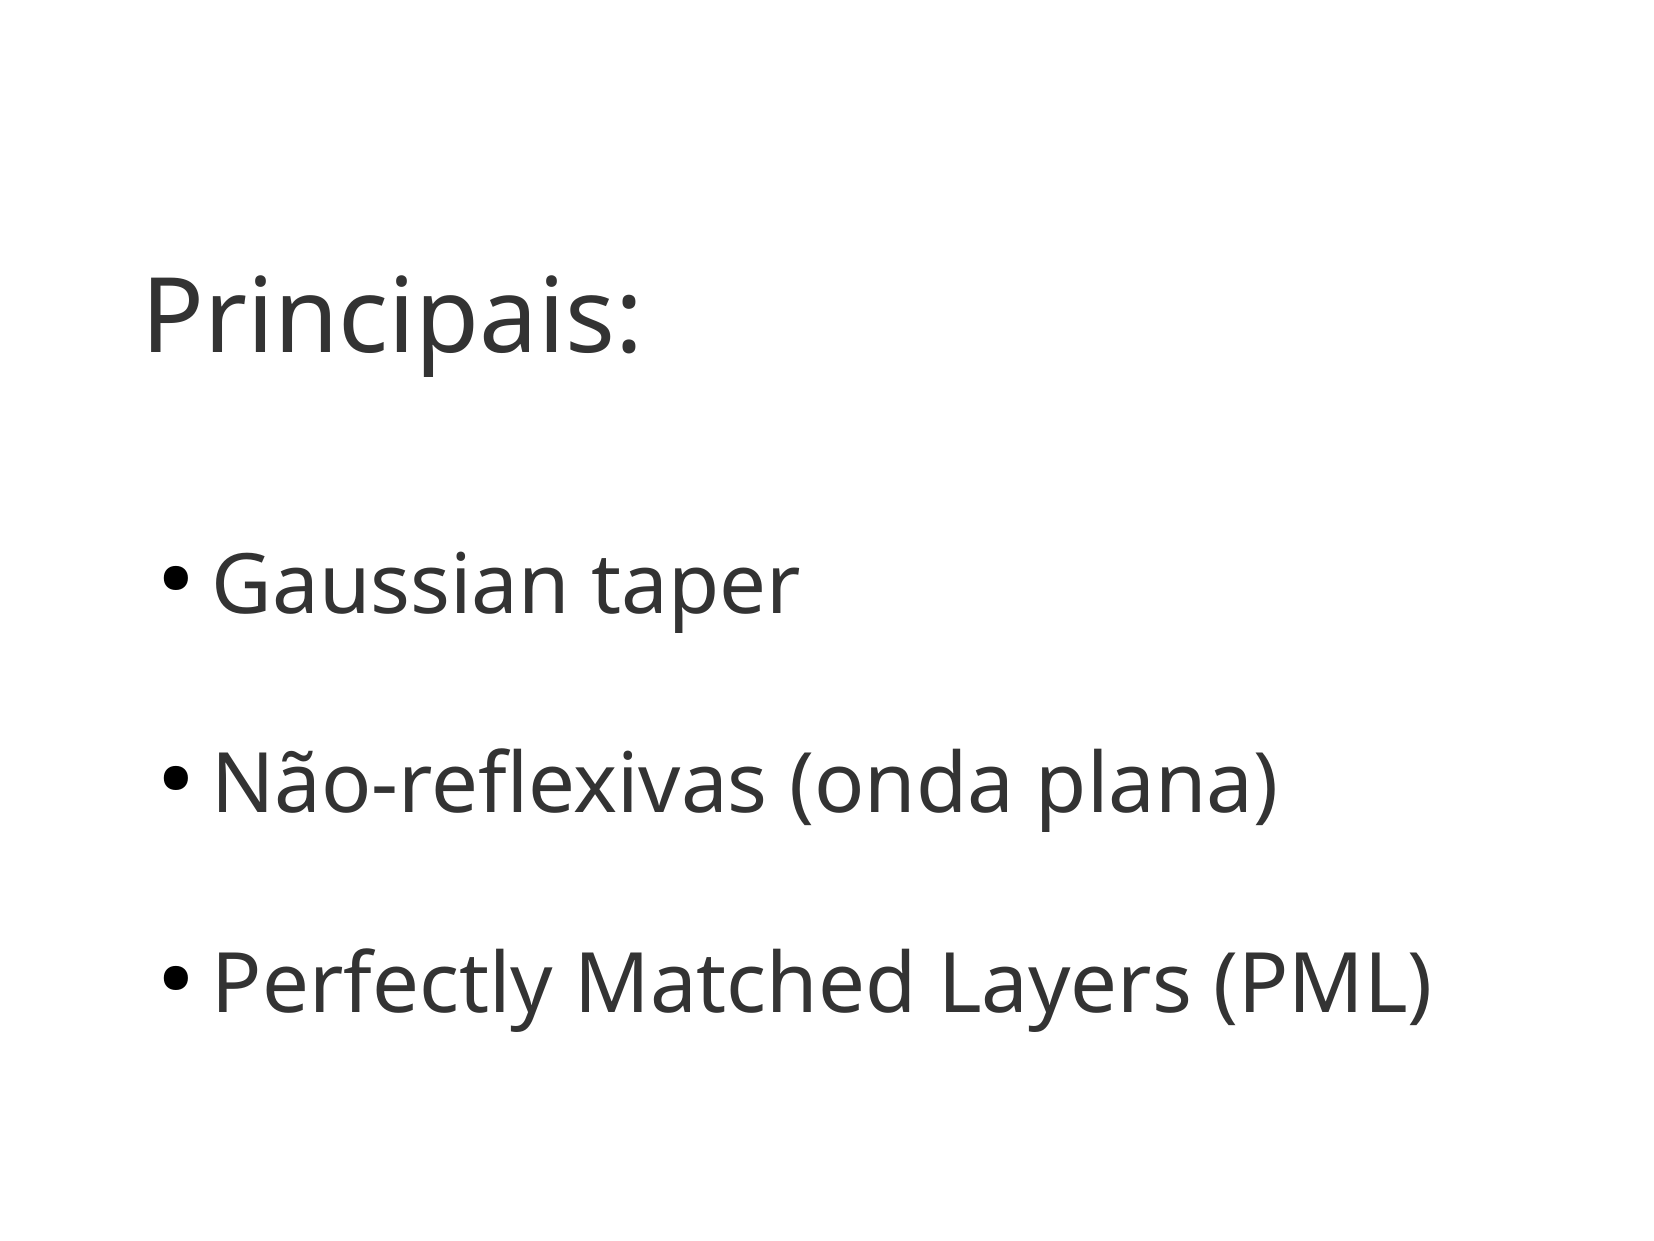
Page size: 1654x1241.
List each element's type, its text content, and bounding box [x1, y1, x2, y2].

list Gaussian taper Não-reflexivas (onda plana) Perfectly Matched Layers (PML) [141, 467, 1597, 1187]
title Principais: [141, 208, 1630, 416]
